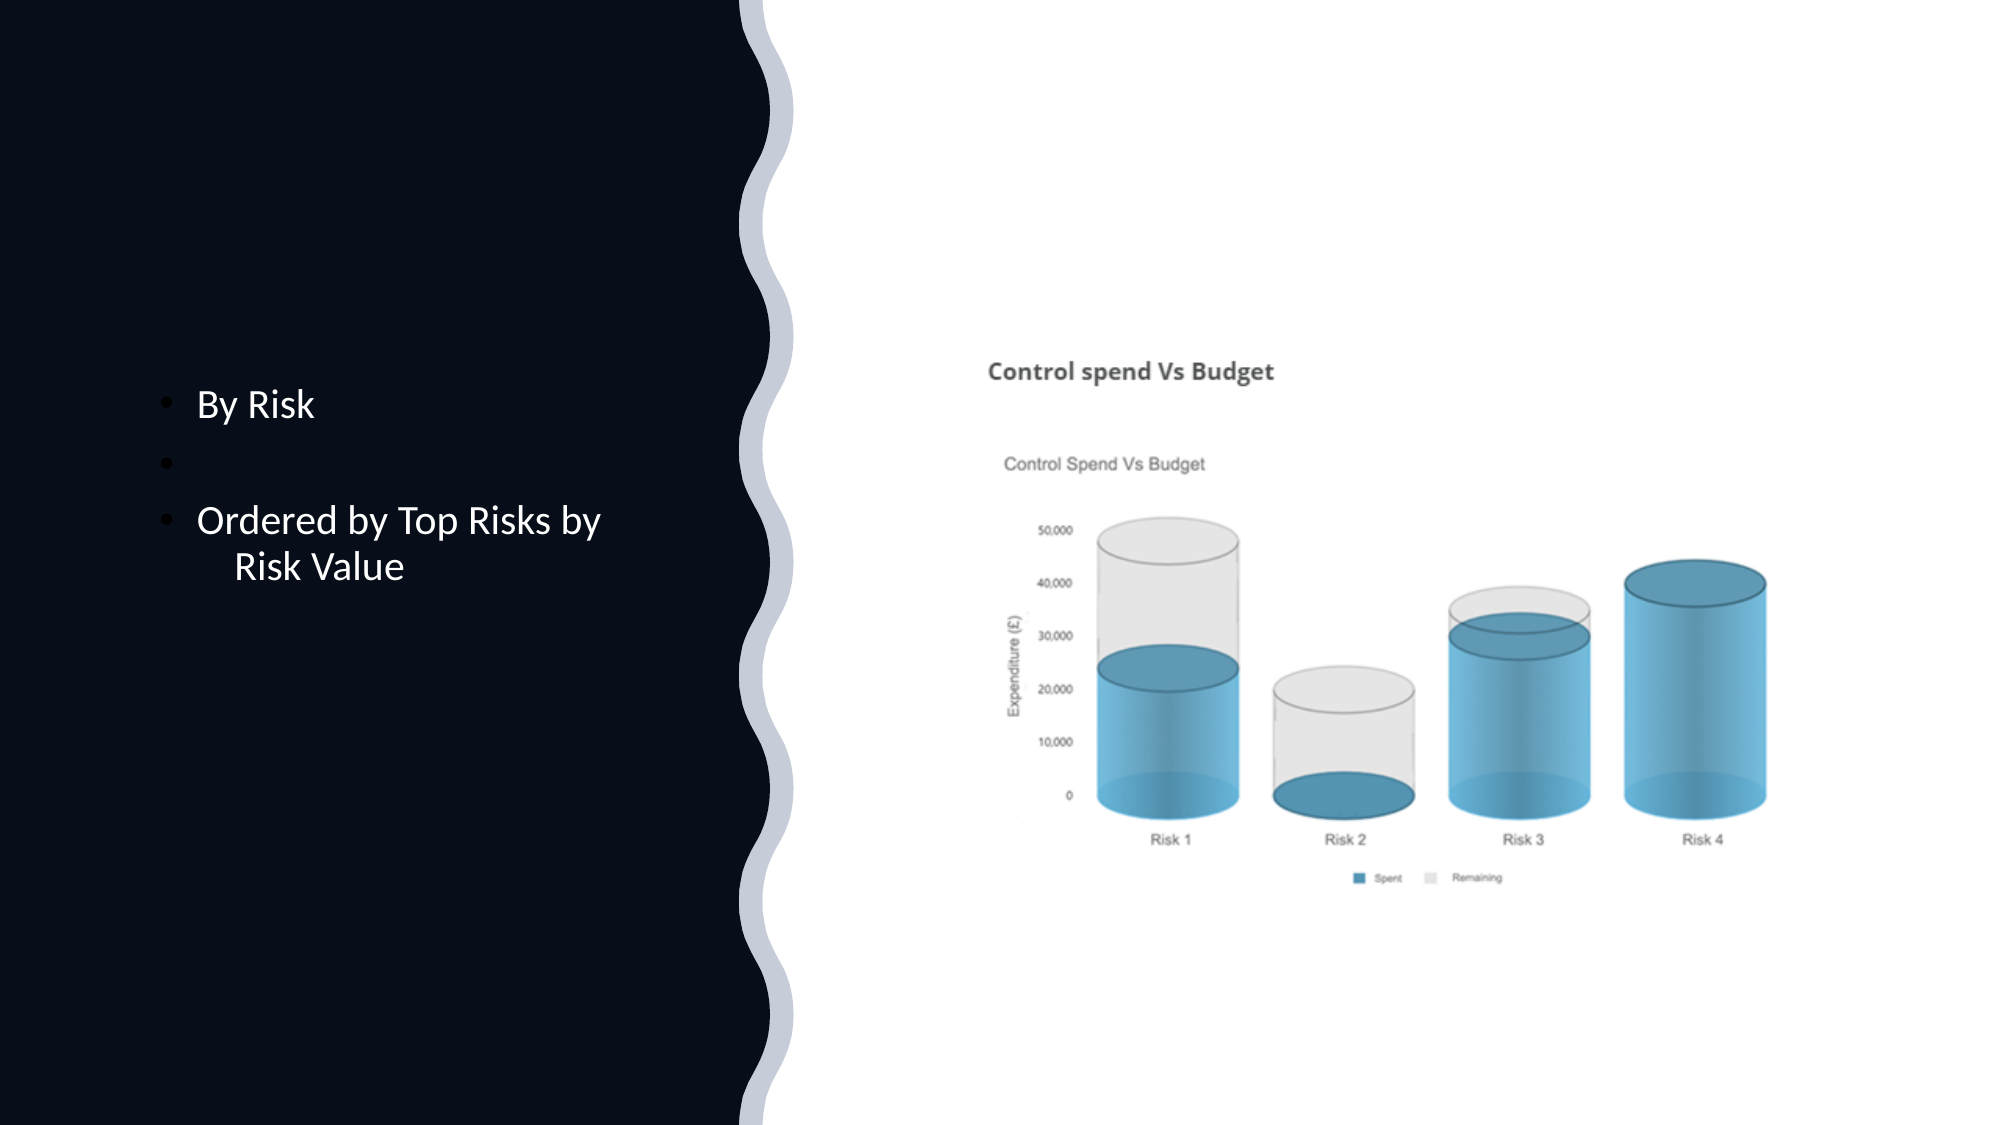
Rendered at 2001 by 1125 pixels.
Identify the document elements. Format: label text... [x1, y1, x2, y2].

picture [970, 341, 1907, 944]
text_box [0, 0, 2000, 1125]
text_box By Risk Ordered by Top Risks by Risk Value [125, 375, 681, 698]
